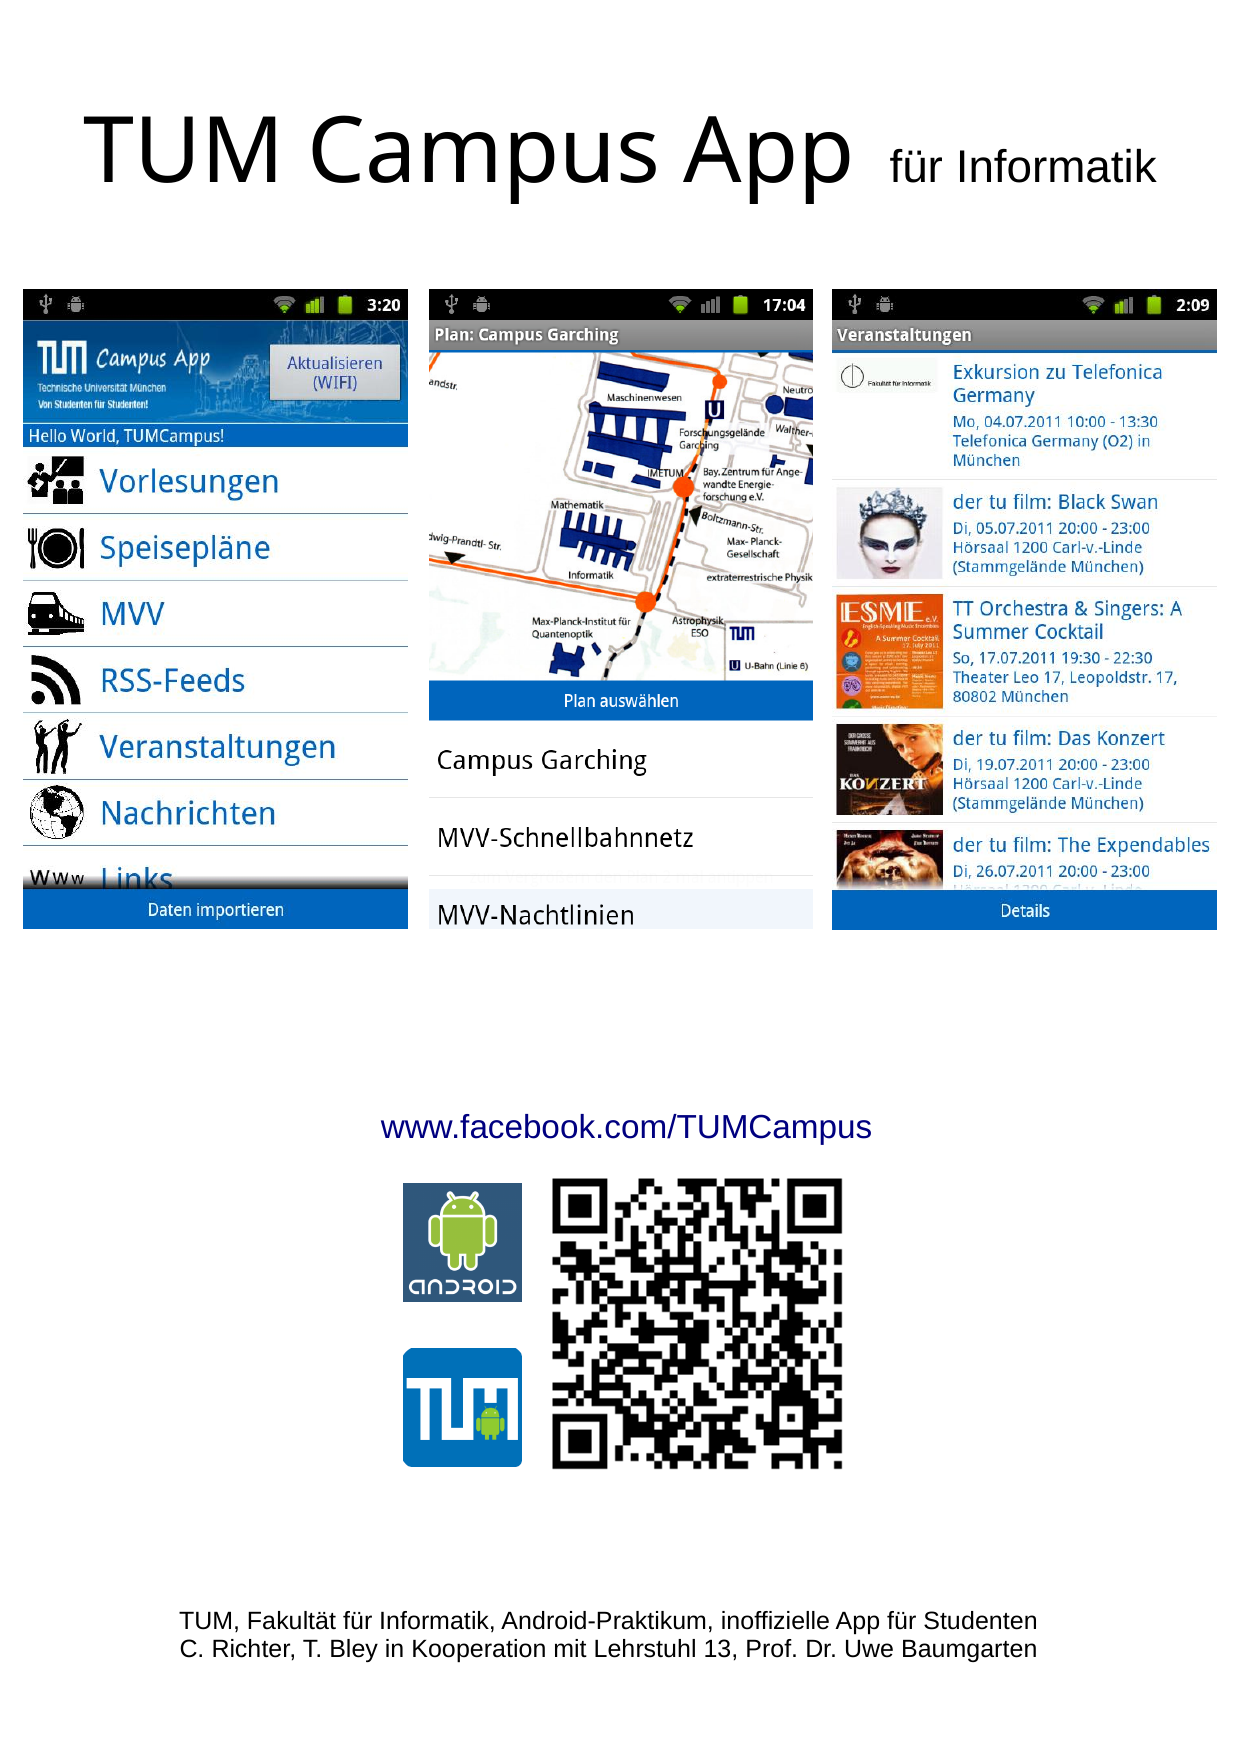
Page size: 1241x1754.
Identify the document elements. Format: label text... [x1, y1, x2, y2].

title TUM Campus App für Informatik [0, 0, 1241, 302]
text_box www.facebook.com/TUMCampus [366, 1100, 888, 1153]
picture [403, 1183, 522, 1302]
picture [403, 1348, 522, 1468]
picture [832, 289, 1217, 930]
picture [23, 289, 408, 929]
picture [545, 1171, 850, 1477]
text_box TUM, Fakultät für Informatik, Android-Praktikum, inoffizielle App für Studenten C. Richter, T. Bley in Kooperation mit Lehrstuhl 13, Prof. Dr. Uwe Baumgarten [164, 1599, 1076, 1707]
picture [429, 289, 813, 929]
